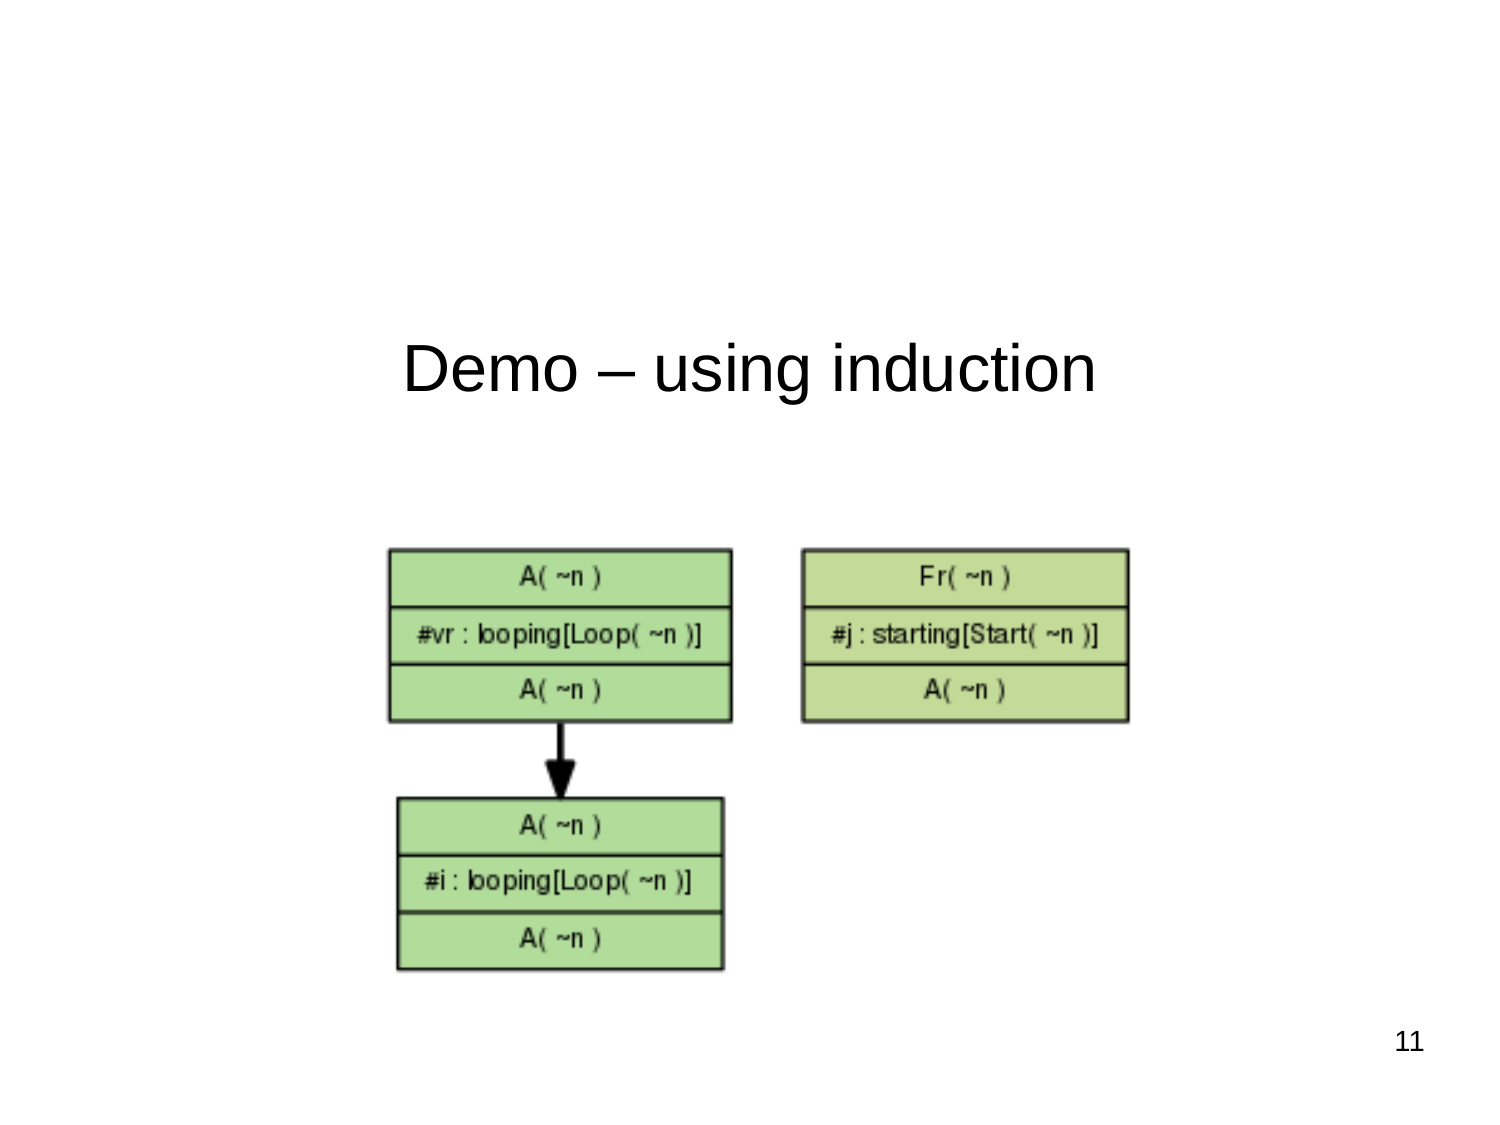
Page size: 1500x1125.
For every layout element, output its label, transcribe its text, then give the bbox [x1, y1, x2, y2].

picture [377, 536, 1143, 986]
subtitle Demo – using induction [75, 44, 1425, 692]
